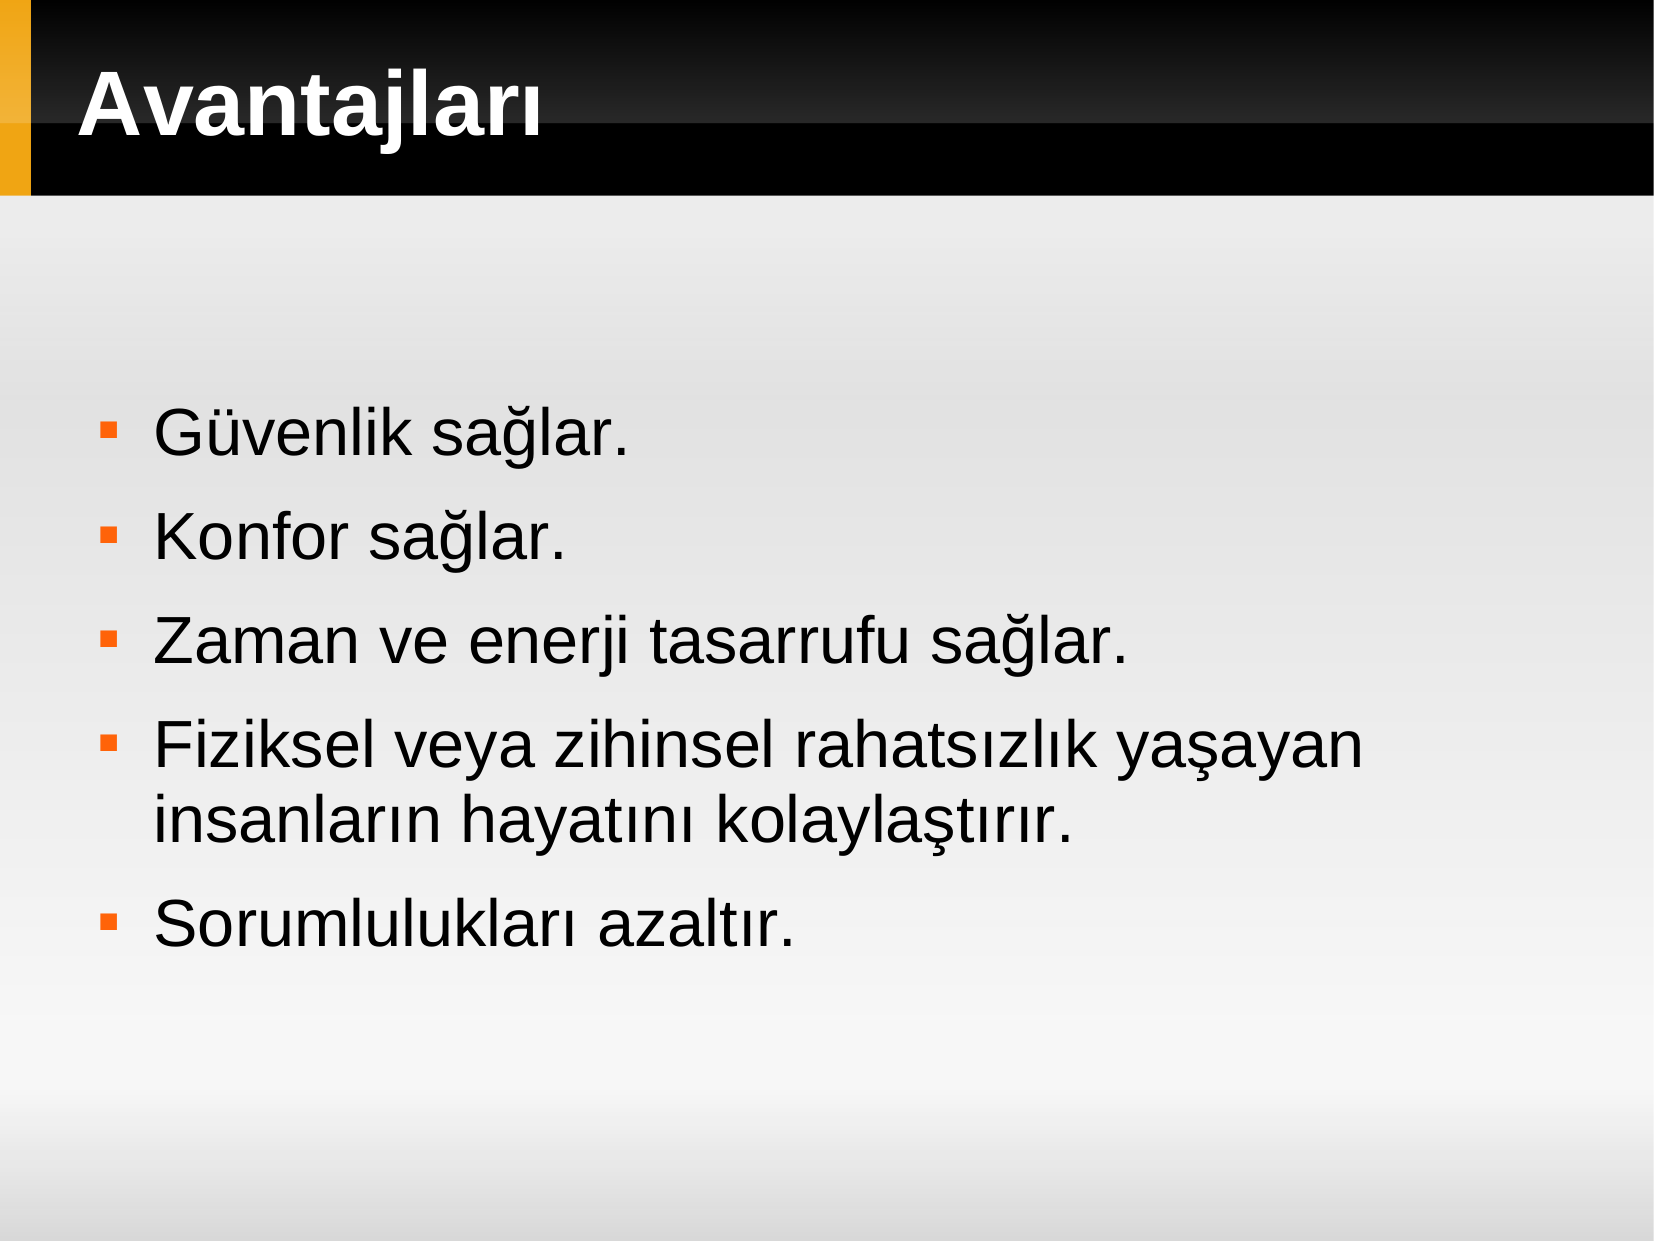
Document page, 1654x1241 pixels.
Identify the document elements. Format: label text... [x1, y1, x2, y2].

list Güvenlik sağlar. Konfor sağlar. Zaman ve enerji tasarrufu sağlar. Fiziksel veya zihinsel rahatsızlık yaşayan insanların hayatını kolaylaştırır. Sorumlulukları azaltır. [82, 290, 1571, 1109]
title Avantajları [76, 0, 1565, 208]
picture [0, 0, 1654, 1241]
